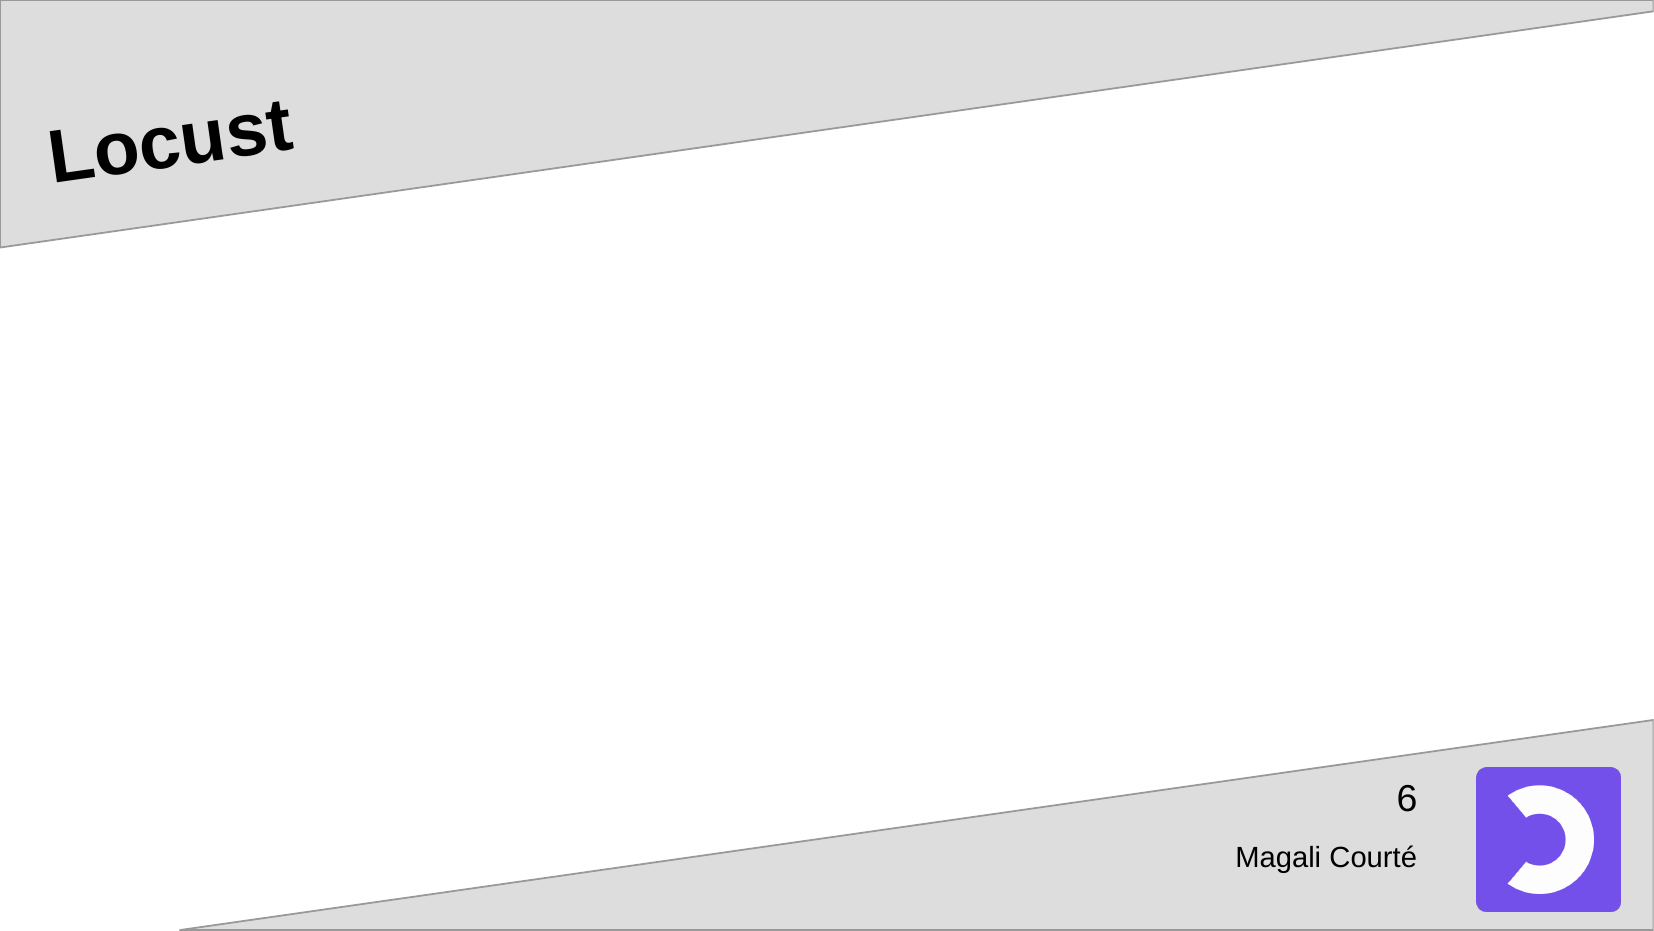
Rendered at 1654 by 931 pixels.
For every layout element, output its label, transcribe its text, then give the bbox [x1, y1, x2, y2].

title Locust [16, 0, 1501, 239]
picture [1476, 767, 1621, 912]
